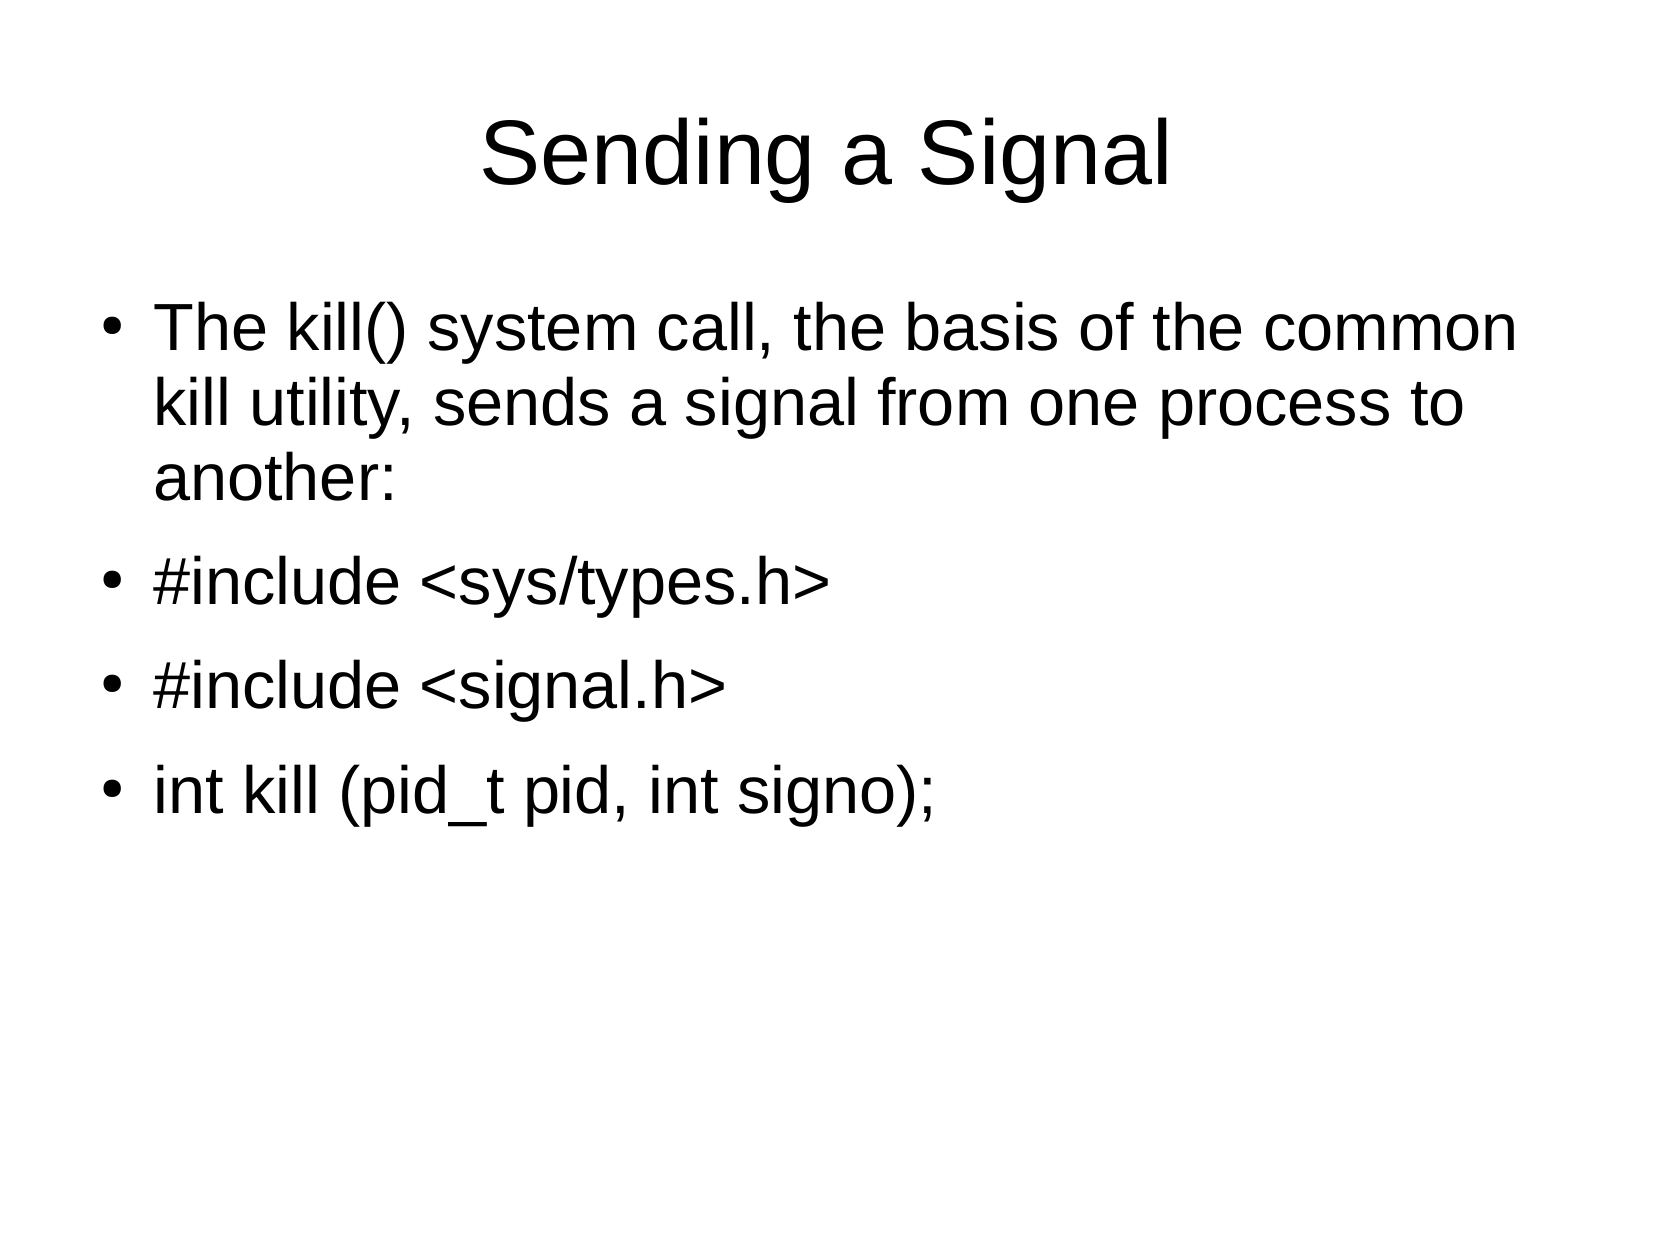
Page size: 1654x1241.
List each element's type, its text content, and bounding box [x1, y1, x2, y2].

list The kill() system call, the basis of the common kill utility, sends a signal from one process to another: #include <sys/types.h> #include <signal.h> int kill (pid_t pid, int signo); [82, 290, 1571, 1010]
title Sending a Signal [82, 49, 1571, 257]
